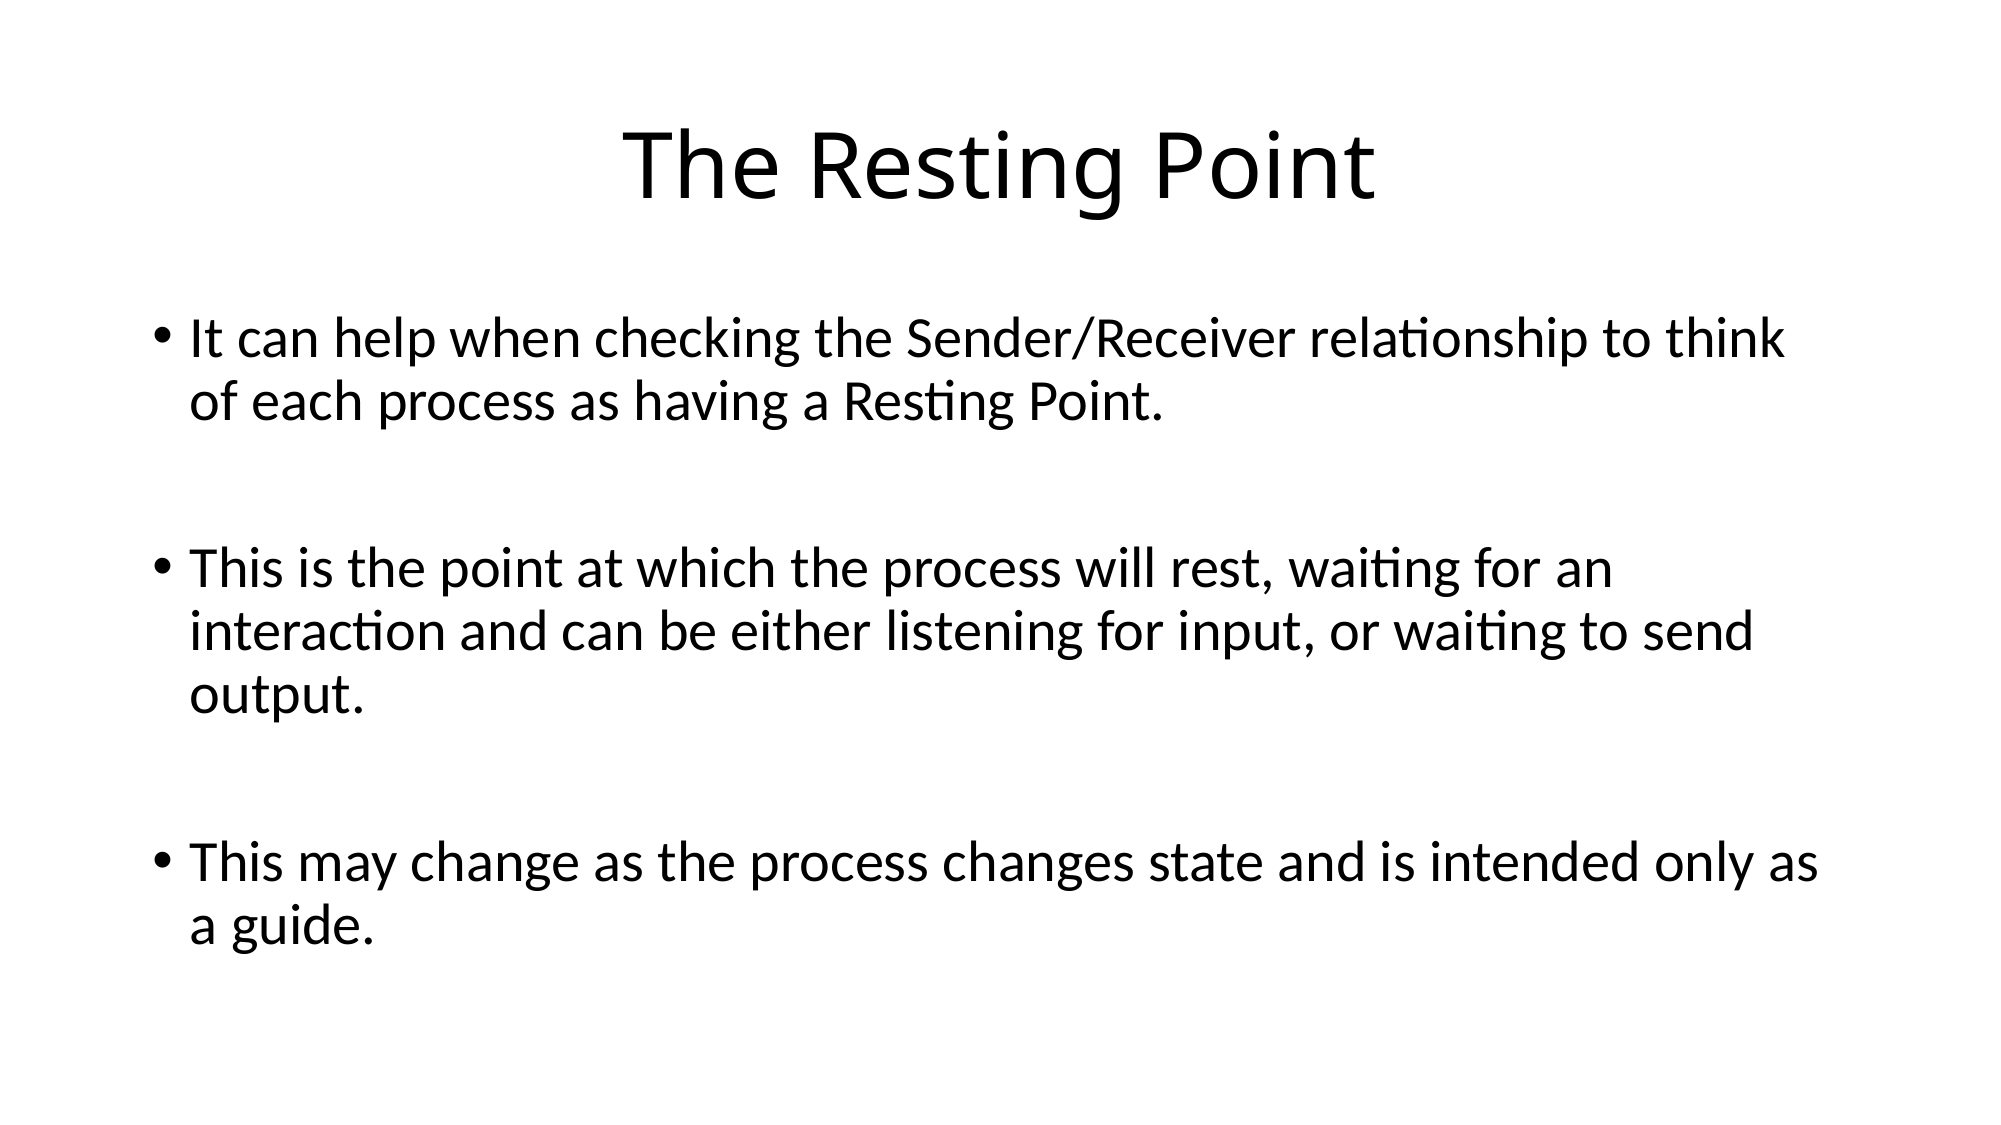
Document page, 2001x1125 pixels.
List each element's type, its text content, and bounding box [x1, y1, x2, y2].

list It can help when checking the Sender/Receiver relationship to think of each process as having a Resting Point. This is the point at which the process will rest, waiting for an interaction and can be either listening for input, or waiting to send output. This may change as the process changes state and is intended only as a guide. [137, 299, 1863, 1014]
title The Resting Point [137, 59, 1863, 278]
